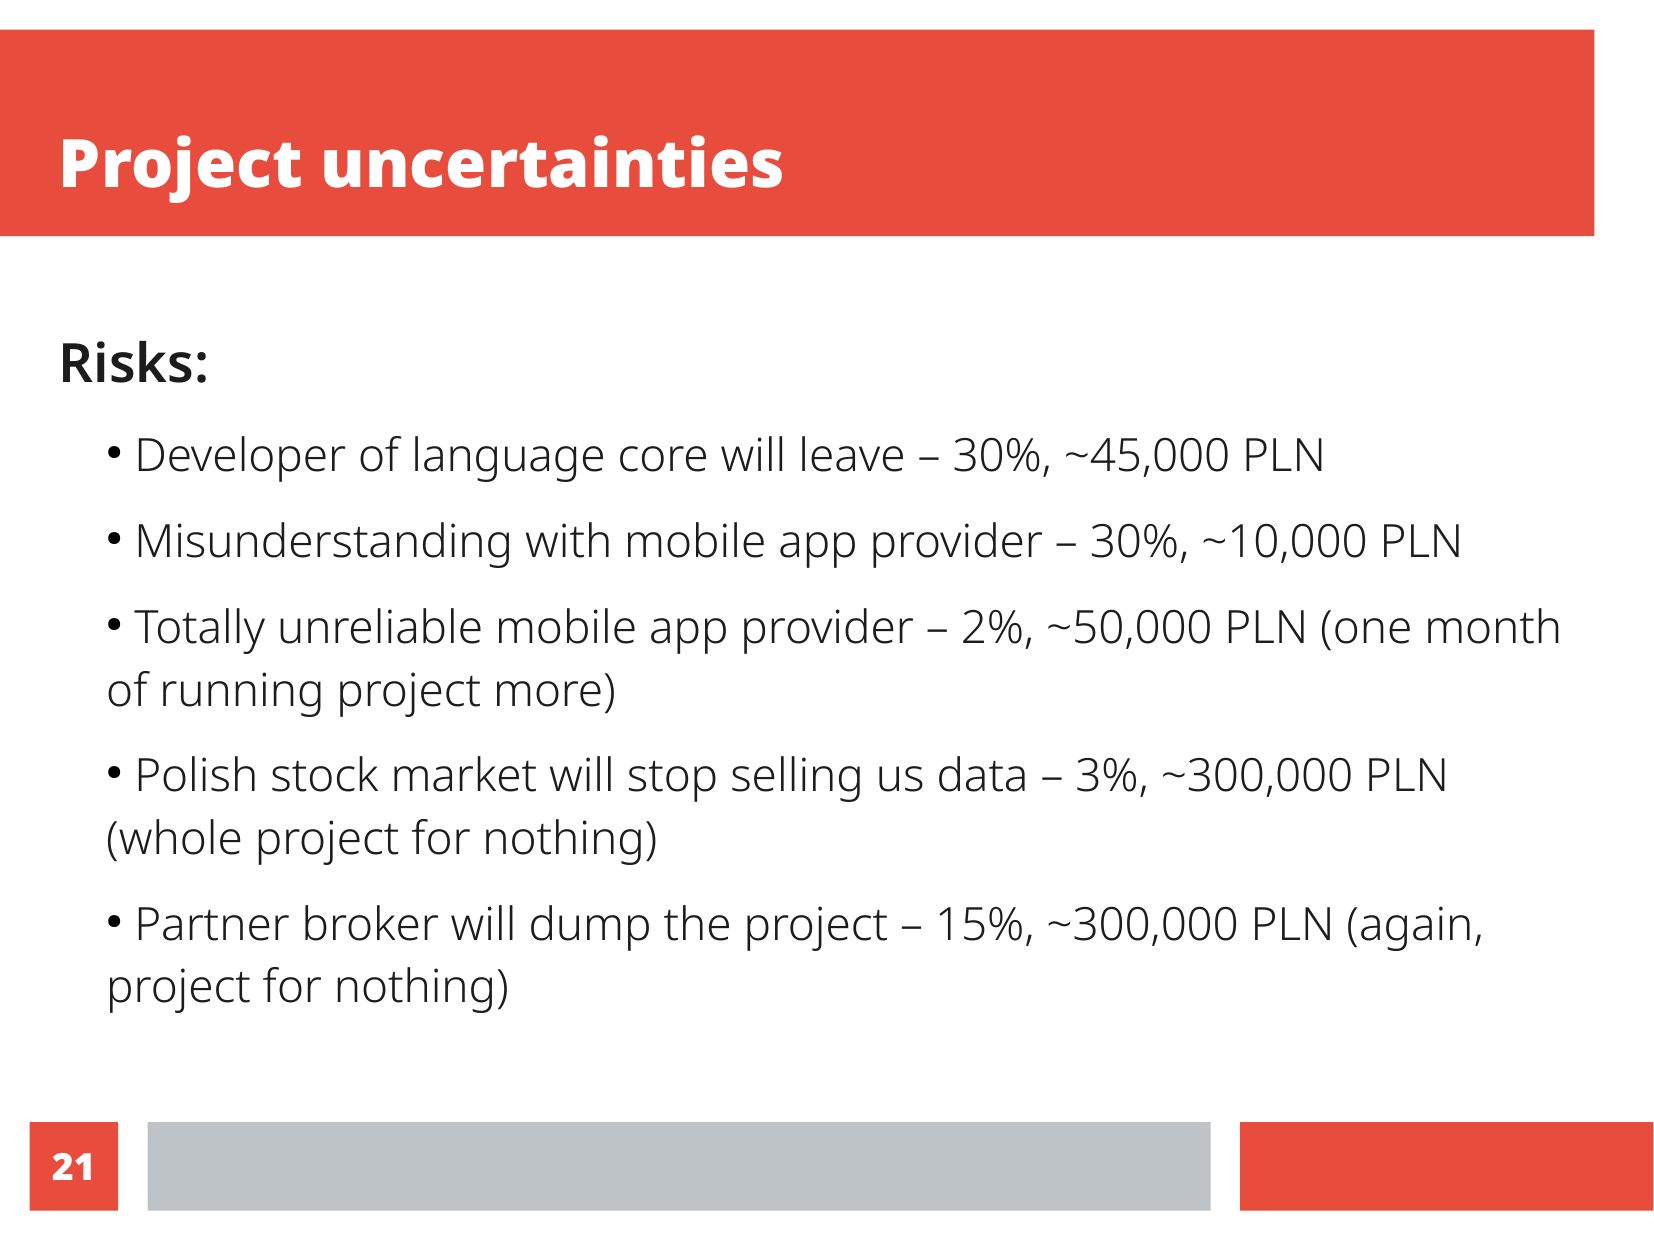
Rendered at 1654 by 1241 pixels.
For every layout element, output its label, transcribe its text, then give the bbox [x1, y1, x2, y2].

title Project uncertainties [59, 59, 1595, 207]
list Risks: Developer of language core will leave – 30%, ~45,000 PLN Misunderstanding with mobile app provider – 30%, ~10,000 PLN Totally unreliable mobile app provider – 2%, ~50,000 PLN (one month of running project more) Polish stock market will stop selling us data – 3%, ~300,000 PLN (whole project for nothing) Partner broker will dump the project – 15%, ~300,000 PLN (again, project for nothing) [59, 324, 1565, 1093]
